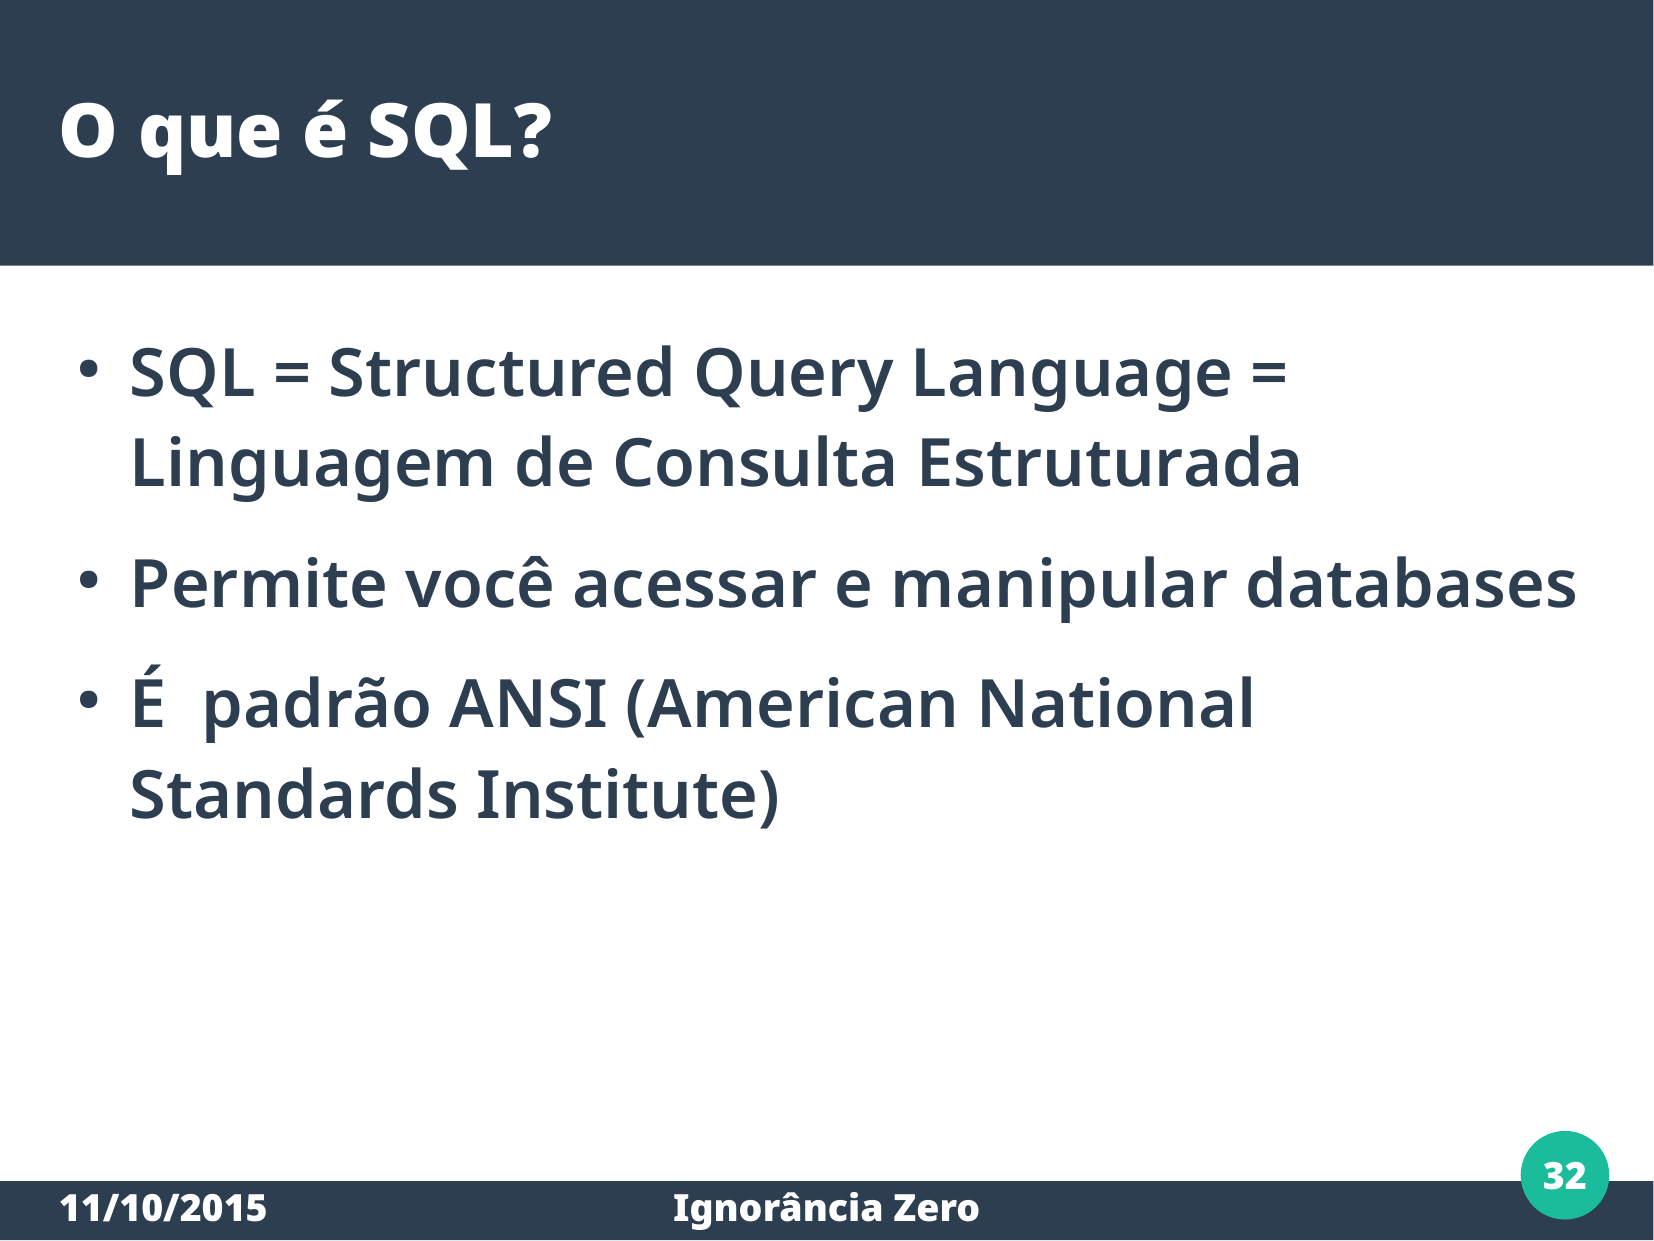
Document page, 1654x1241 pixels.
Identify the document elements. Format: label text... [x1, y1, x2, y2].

title O que é SQL? [59, 49, 1595, 207]
list SQL = Structured Query Language = Linguagem de Consulta Estruturada Permite você acessar e manipular databases É padrão ANSI (American National Standards Institute) [59, 324, 1595, 1152]
